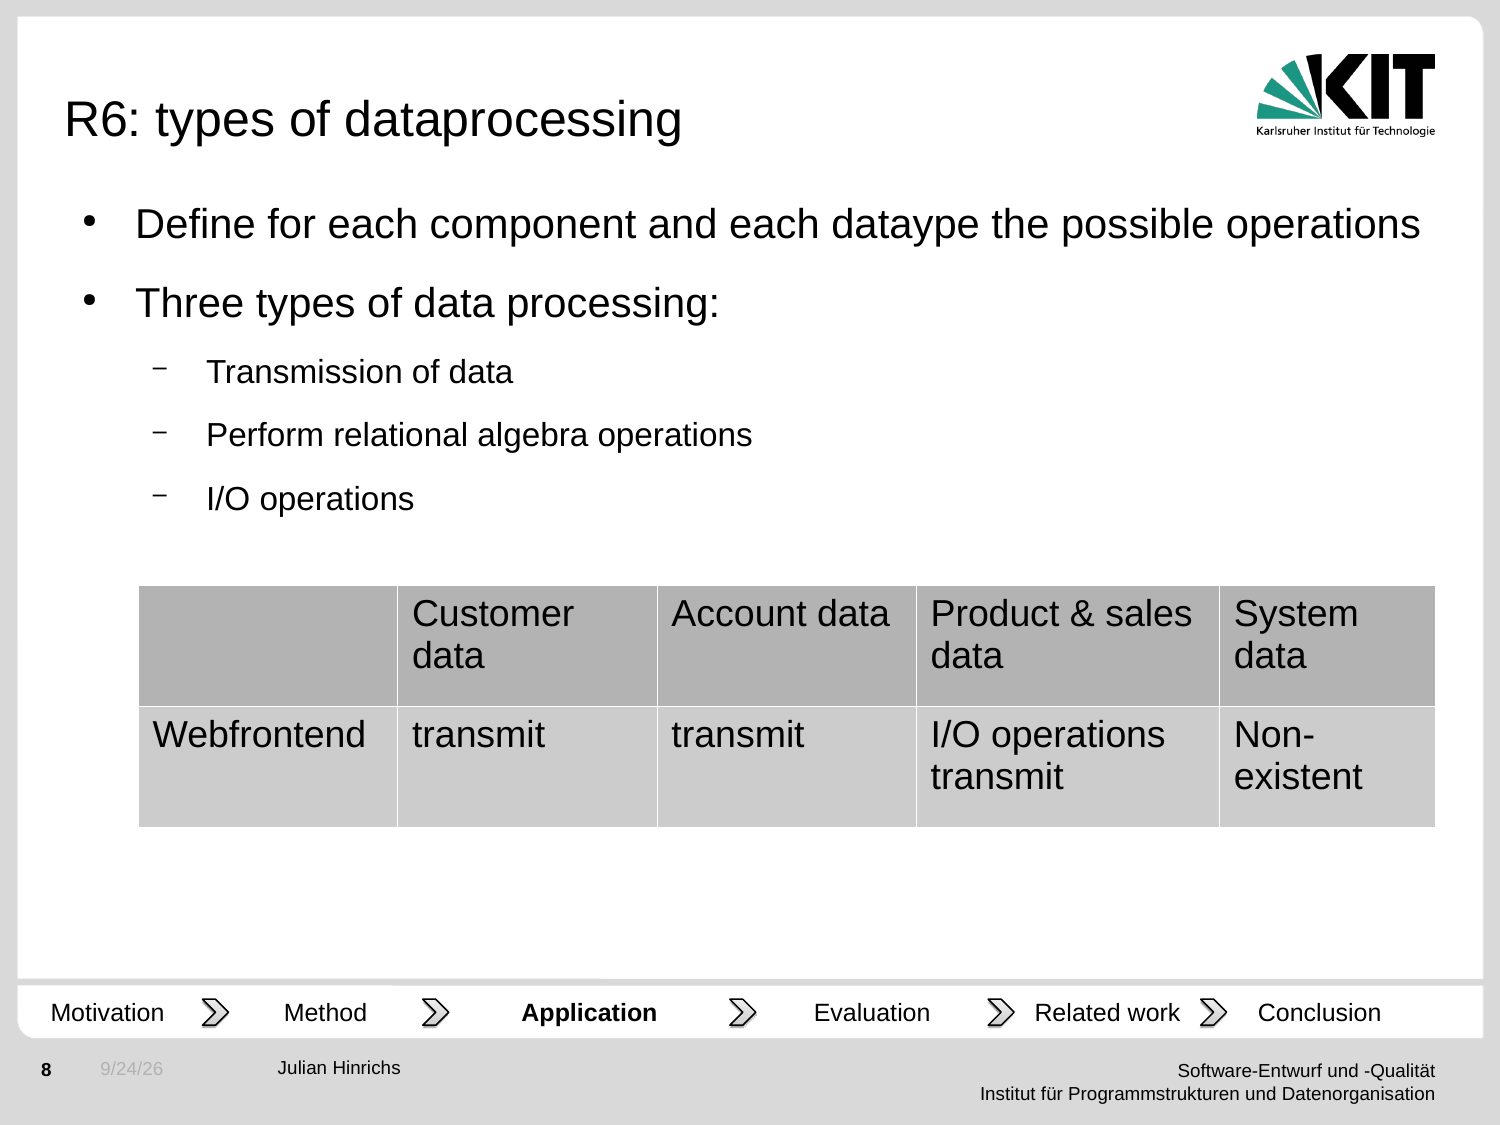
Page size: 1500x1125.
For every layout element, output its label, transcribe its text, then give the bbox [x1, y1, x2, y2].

text_box Conclusion [1243, 989, 1488, 1035]
table_cell transmit [658, 707, 916, 827]
text_box Evaluation [798, 989, 946, 1035]
text_box [729, 999, 756, 1026]
text_box [1200, 999, 1227, 1026]
table_cell Non- existent [1220, 707, 1435, 827]
table_cell I/O operations transmit [917, 707, 1219, 827]
text_box [202, 999, 229, 1026]
text_box Related work [1019, 989, 1196, 1035]
table_cell transmit [398, 707, 657, 827]
slide_number 9/27/18 [100, 1057, 271, 1117]
text_box Application [506, 989, 673, 1035]
table_header Product & sales data [917, 586, 1219, 706]
text_box Method [269, 989, 383, 1035]
table_header Account data [658, 586, 916, 706]
table_cell Webfrontend [139, 707, 397, 827]
list Define for each component and each dataype the possible operations Three types of data processing: Transmission of data Perform relational algebra operations I/O operations [64, 196, 1436, 966]
table_header [139, 586, 397, 706]
text_box [422, 999, 449, 1026]
picture [0, 0, 1500, 1125]
text_box [988, 999, 1015, 1026]
table_header System data [1220, 586, 1435, 706]
table_header Customer data [398, 586, 657, 706]
title R6: types of dataprocessing [64, 54, 1198, 147]
text_box Motivation [35, 989, 180, 1035]
